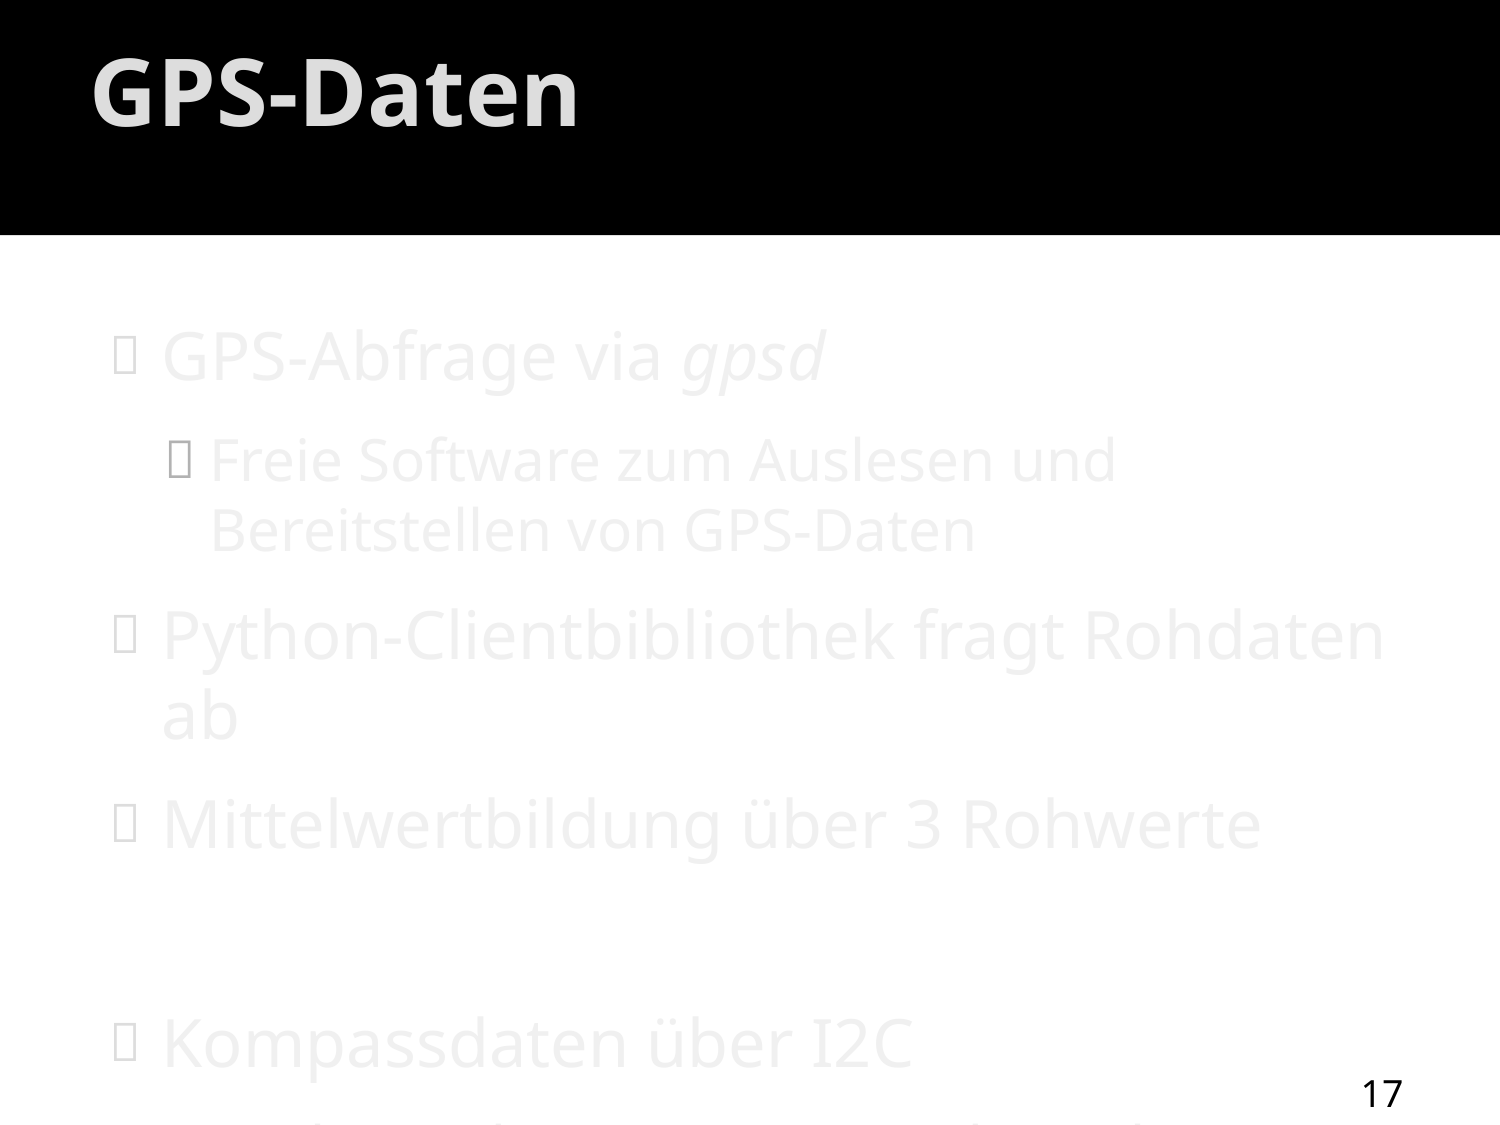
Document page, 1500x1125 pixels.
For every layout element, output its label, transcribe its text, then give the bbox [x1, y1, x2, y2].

slide_number <Nummer> [1345, 1062, 1467, 1108]
list GPS-Abfrage via gpsd Freie Software zum Auslesen und Bereitstellen von GPS-Daten Python-Clientbibliothek fragt Rohdaten ab Mittelwertbildung über 3 Rohwerte Kompassdaten über I2C Auslesen der Orientierung des Roboters [75, 306, 1425, 1035]
title GPS-Daten [75, 25, 1425, 231]
